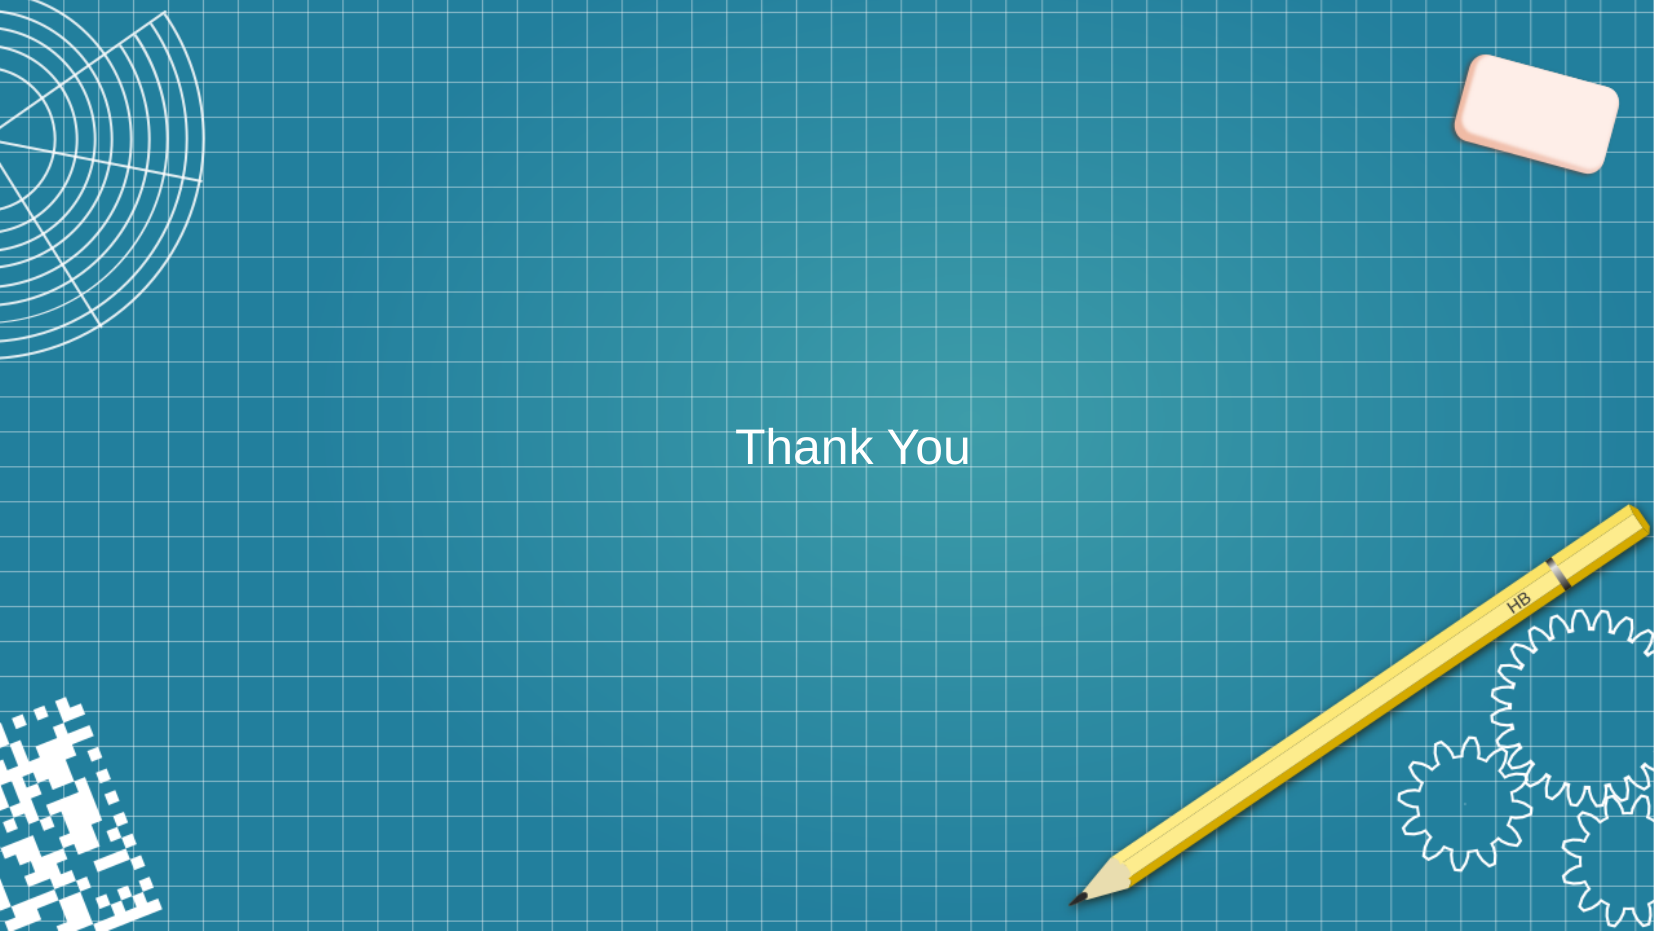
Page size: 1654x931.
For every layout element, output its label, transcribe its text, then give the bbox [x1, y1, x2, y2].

title Thank You [262, 369, 1444, 526]
picture [0, 0, 1654, 931]
